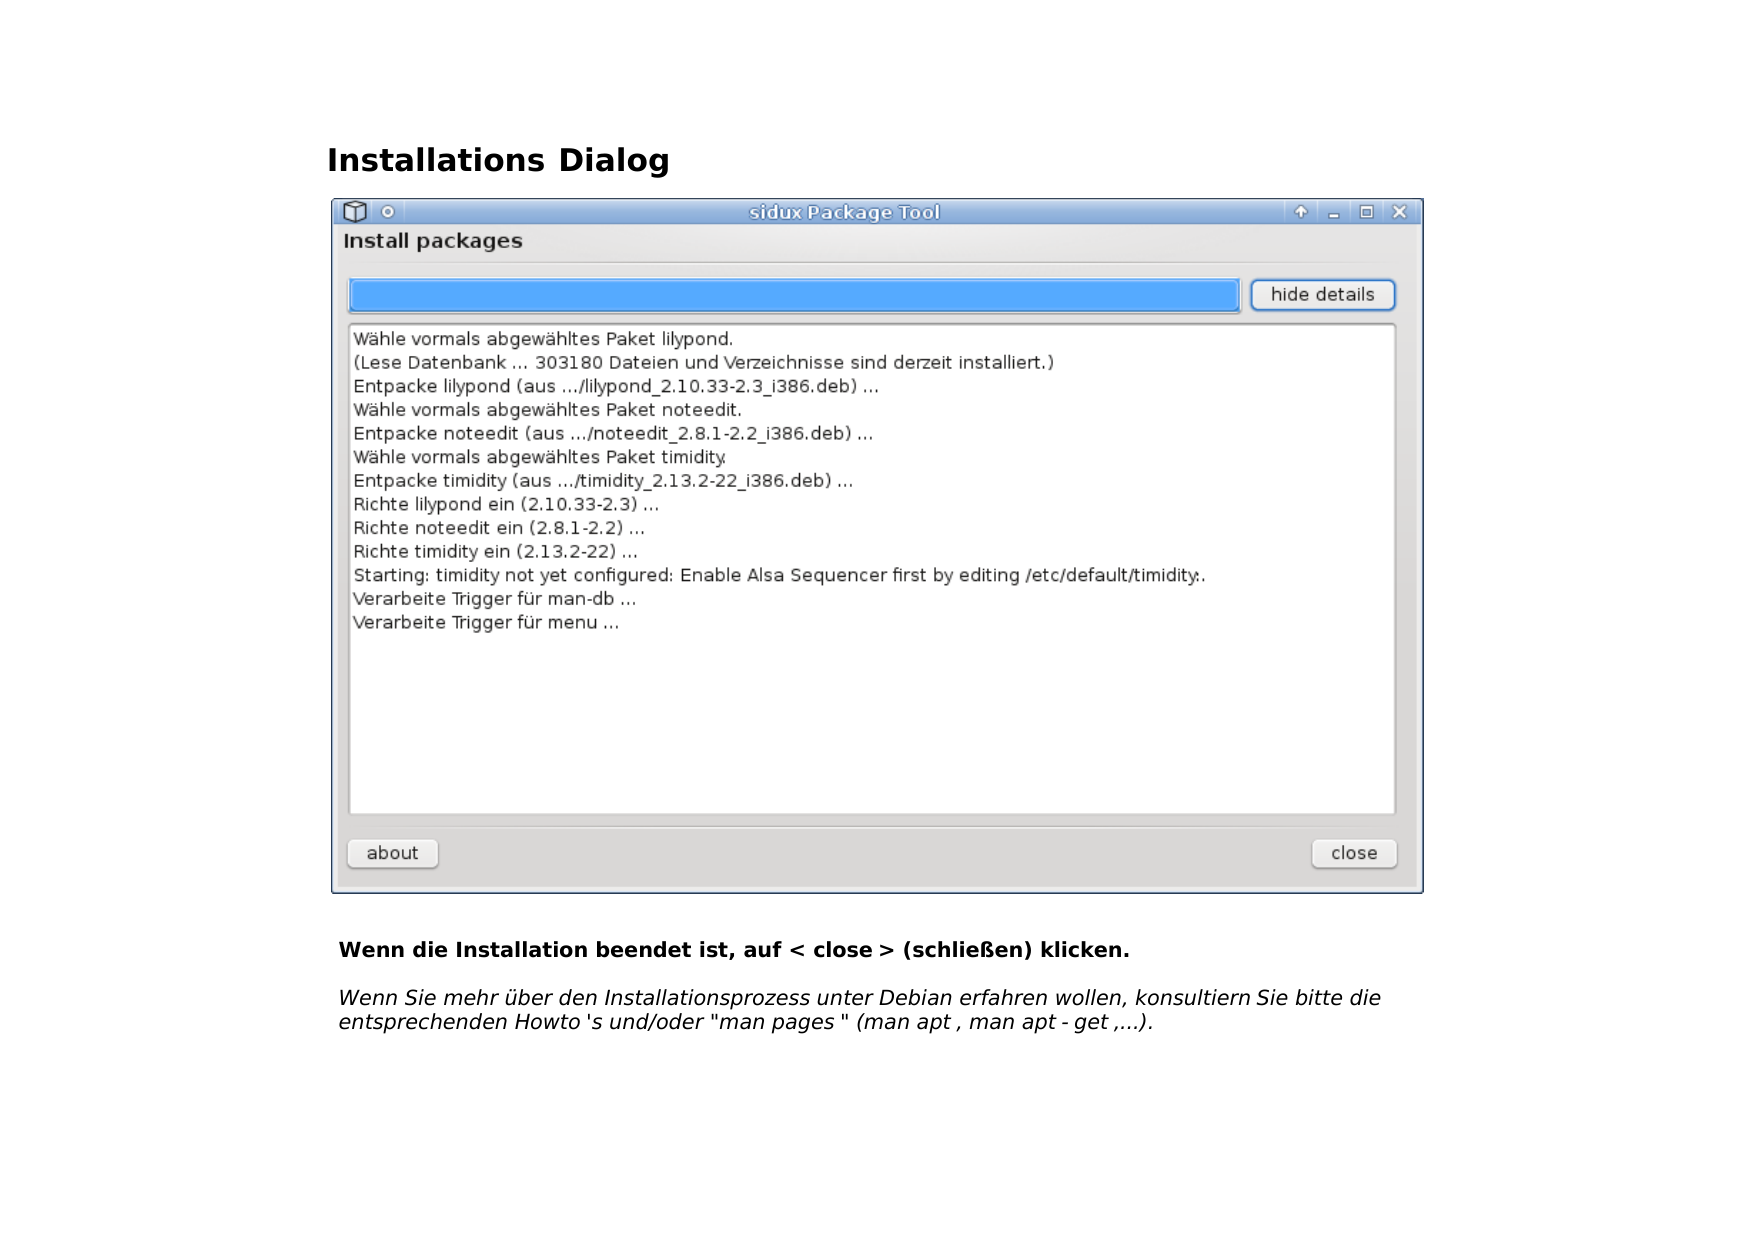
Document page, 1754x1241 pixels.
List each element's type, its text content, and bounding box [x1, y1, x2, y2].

picture [331, 198, 1424, 894]
text_box Wenn die Installation beendet ist, auf < close > (schließen) klicken. Wenn Sie mehr über den Installationsprozess unter Debian erfahren wollen, konsultiern Sie bitte die entsprechenden Howto 's und/oder "man pages " (man apt , man apt - get ,...). [338, 937, 1424, 1035]
text_box Installations Dialog [326, 127, 1420, 183]
